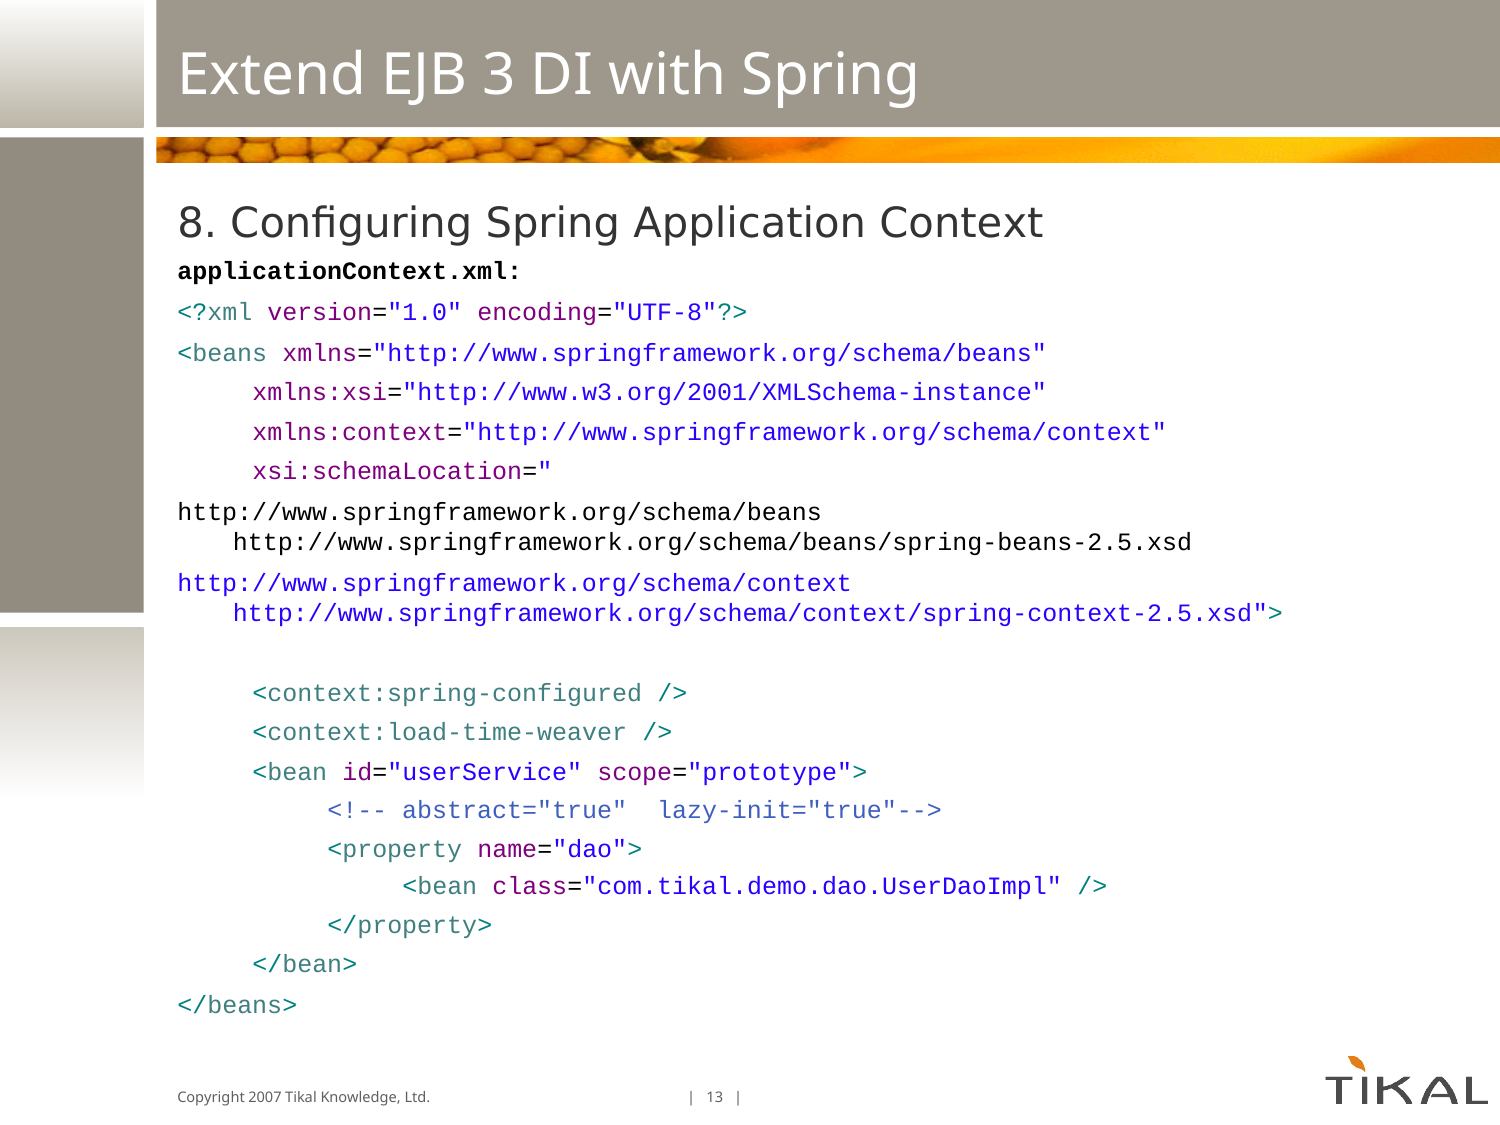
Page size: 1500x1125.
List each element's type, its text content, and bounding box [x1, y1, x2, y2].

picture [1312, 1034, 1500, 1125]
title Extend EJB 3 DI with Spring [162, 24, 1450, 126]
list 8. Configuring Spring Application Context applicationContext.xml: <?xml version="1.0" encoding="UTF-8"?> <beans xmlns="http://www.springframework.org/schema/beans" xmlns:xsi="http://www.w3.org/2001/XMLSchema-instance" xmlns:context="http://www.springframework.org/schema/context" xsi:schemaLocation=" http://www.springframework.org/schema/beans http://www.springframework.org/schema/beans/spring-beans-2.5.xsd http://www.springframework.org/schema/context http://www.springframework.org/schema/context/spring-context-2.5.xsd"> <context:spring-configured /> <context:load-time-weaver /> <bean id="userService" scope="prototype"> <!-- abstract="true" lazy-init="true"--> <property name="dao"> <bean class="com.tikal.demo.dao.UserDaoImpl" /> </property> </bean> </beans> [162, 187, 1450, 1110]
picture [156, 137, 1500, 163]
